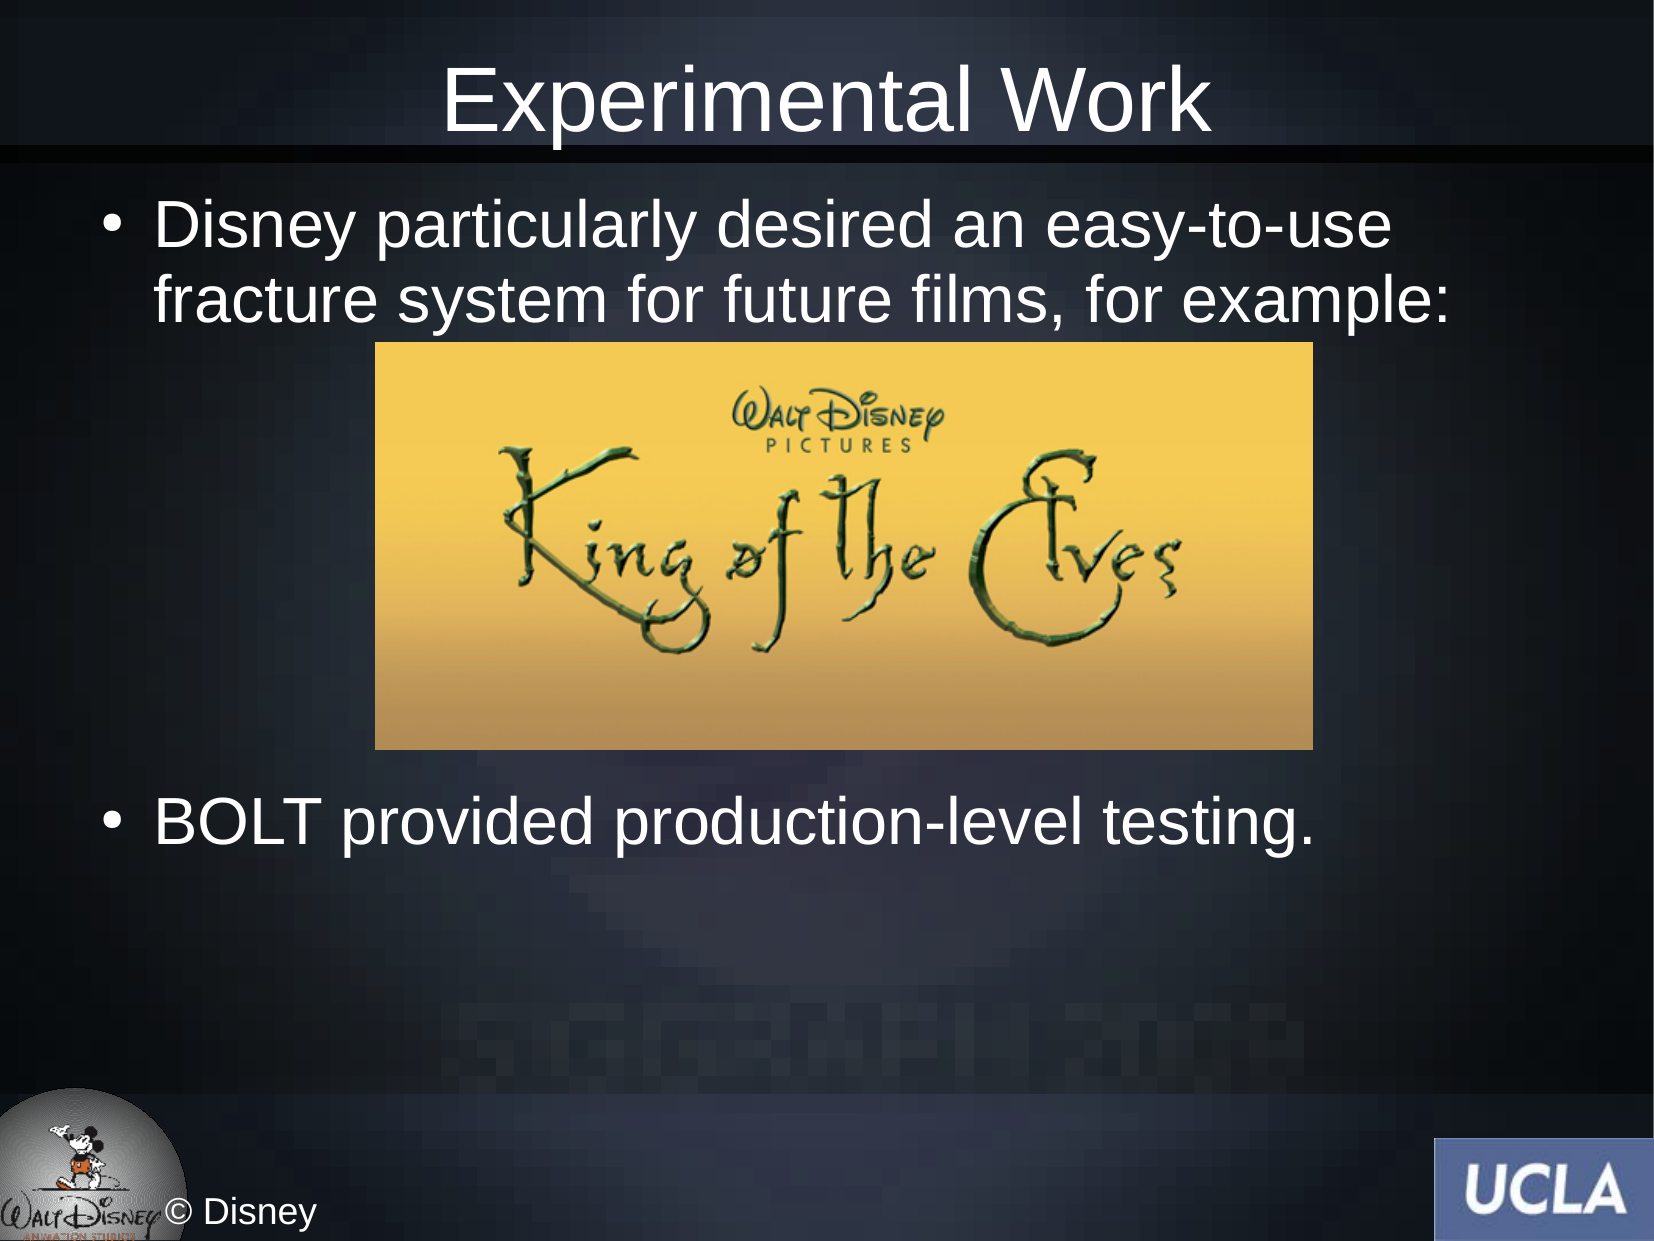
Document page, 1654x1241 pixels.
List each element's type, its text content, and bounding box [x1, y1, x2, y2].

picture [0, 0, 1654, 1241]
list Disney particularly desired an easy-to-use fracture system for future films, for example: BOLT provided production-level testing. [82, 187, 1571, 1073]
title Experimental Work [82, 48, 1571, 152]
